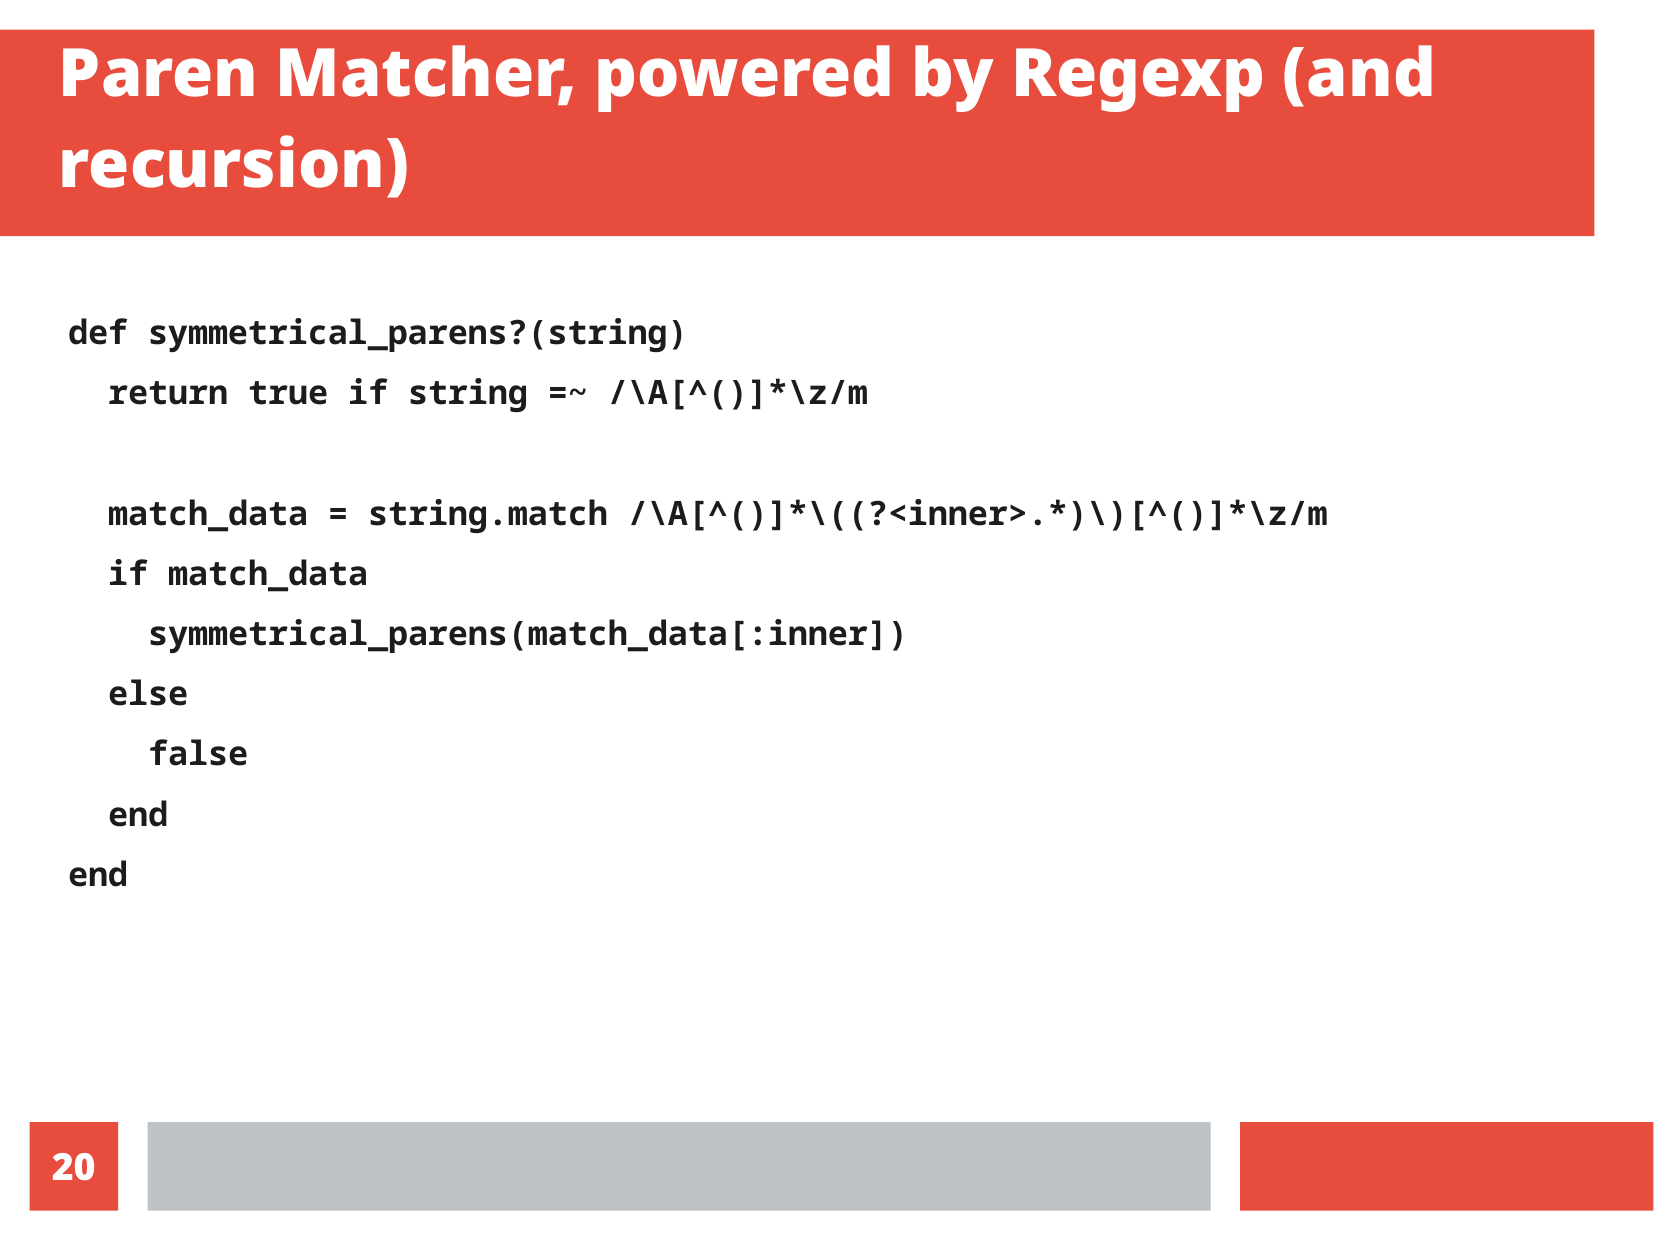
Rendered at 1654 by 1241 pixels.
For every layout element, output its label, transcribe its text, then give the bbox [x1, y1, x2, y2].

title Paren Matcher, powered by Regexp (and recursion) [59, 59, 1595, 207]
list def symmetrical_parens?(string) return true if string =~ /\A[^()]*\z/m match_data = string.match /\A[^()]*\((?<inner>.*)\)[^()]*\z/m if match_data symmetrical_parens(match_data[:inner]) else false end end [68, 308, 1574, 899]
